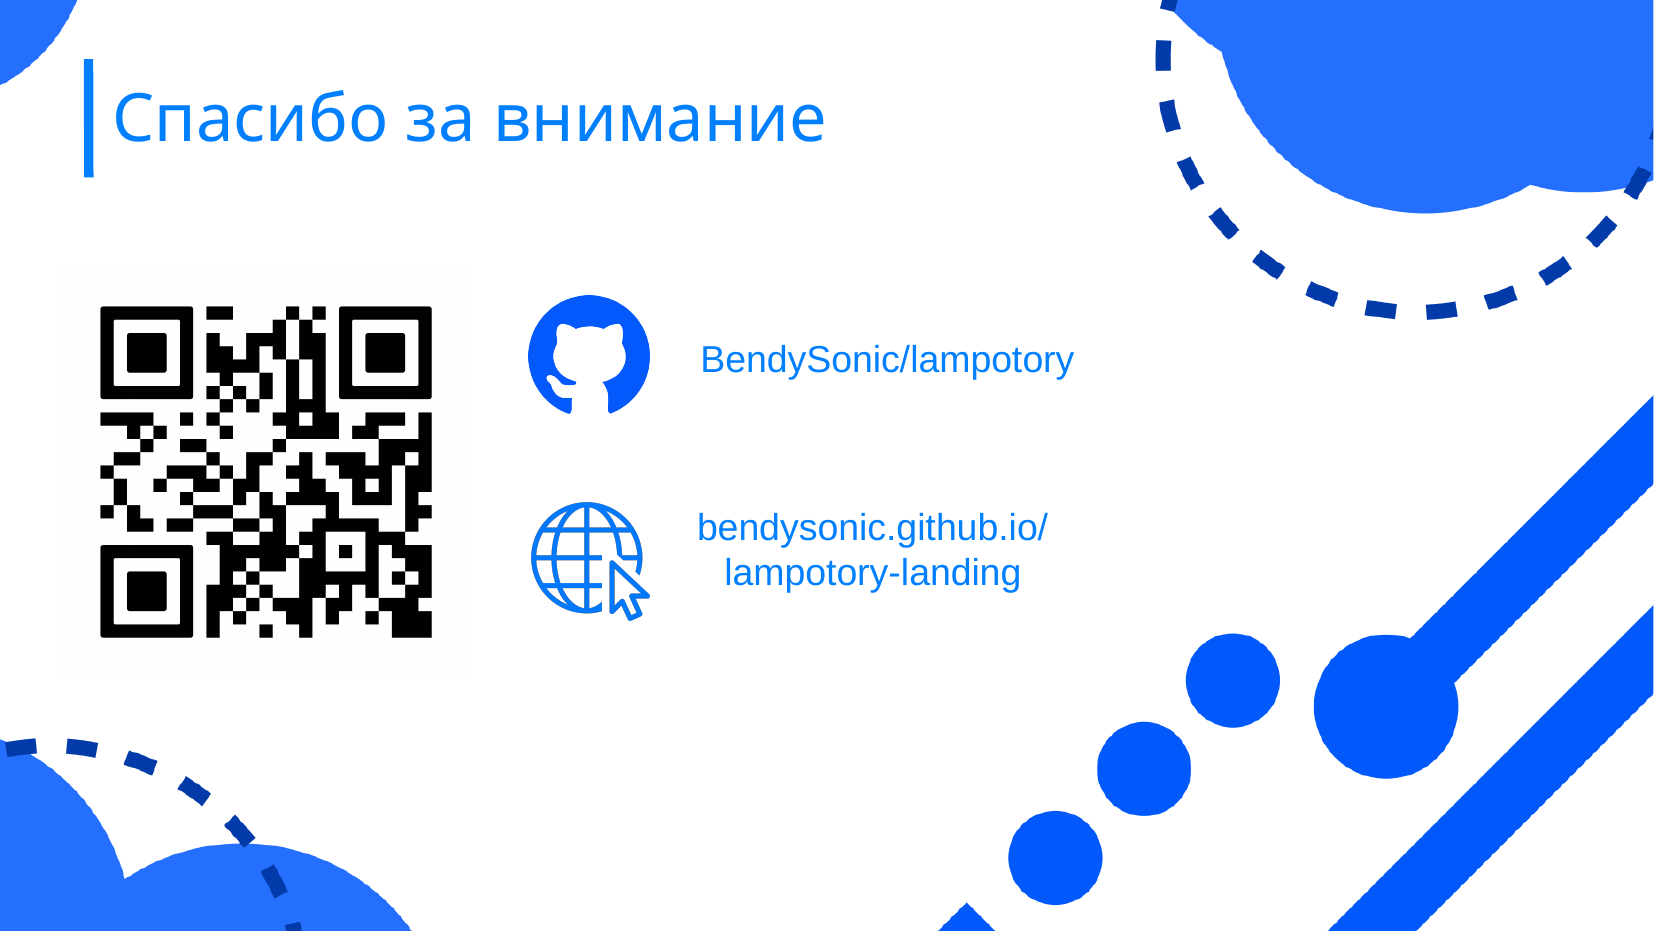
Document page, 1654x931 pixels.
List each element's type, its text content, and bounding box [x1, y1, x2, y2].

text_box bendysonic.github.io/lampotory-landing [621, 503, 1124, 593]
text_box BendySonic/lampotory [623, 312, 1152, 402]
text_box Спасибо за внимание [112, 36, 945, 193]
picture [0, 0, 1654, 931]
